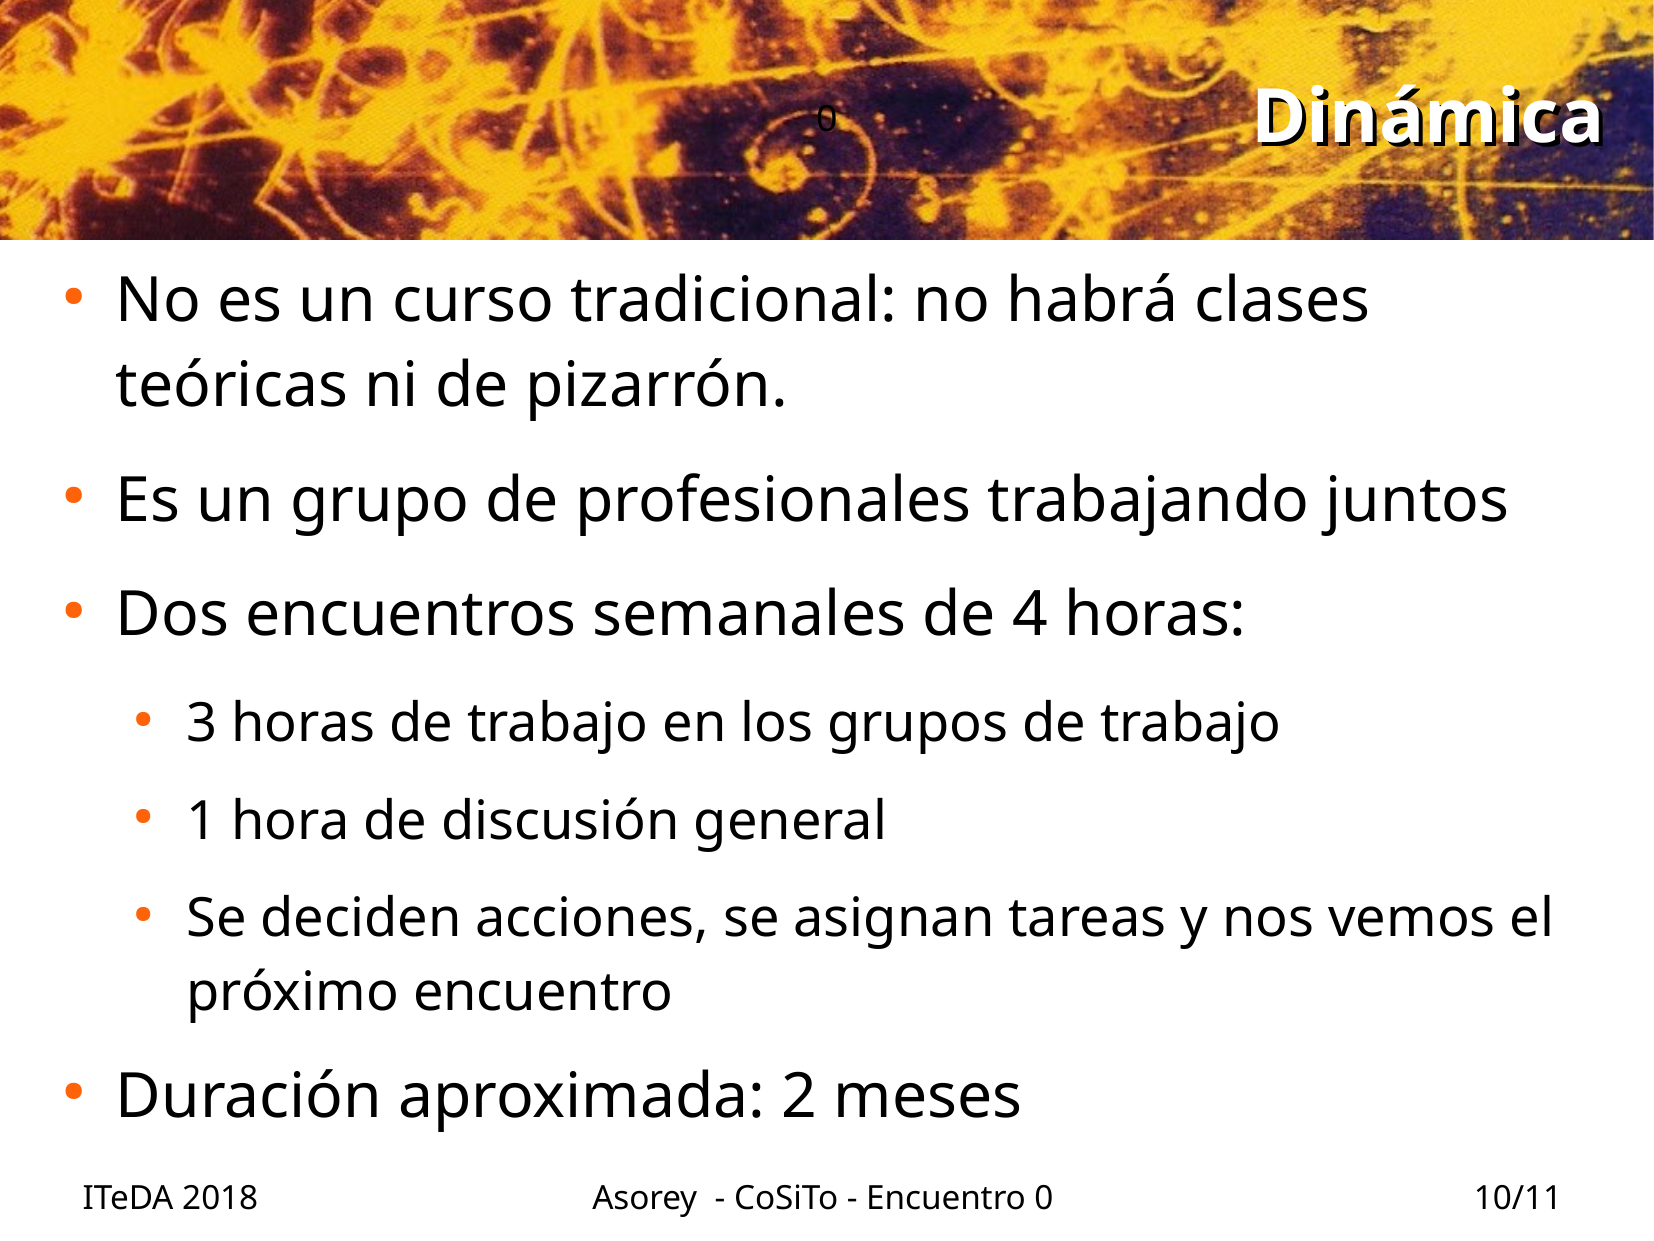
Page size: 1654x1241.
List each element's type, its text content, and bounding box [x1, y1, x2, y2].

picture [0, 0, 1654, 240]
title Dinámica [45, 38, 1606, 189]
list No es un curso tradicional: no habrá clases teóricas ni de pizarrón. Es un grupo de profesionales trabajando juntos Dos encuentros semanales de 4 horas: 3 horas de trabajo en los grupos de trabajo 1 hora de discusión general Se deciden acciones, se asignan tareas y nos vemos el próximo encuentro Duración aproximada: 2 meses [45, 255, 1606, 1156]
